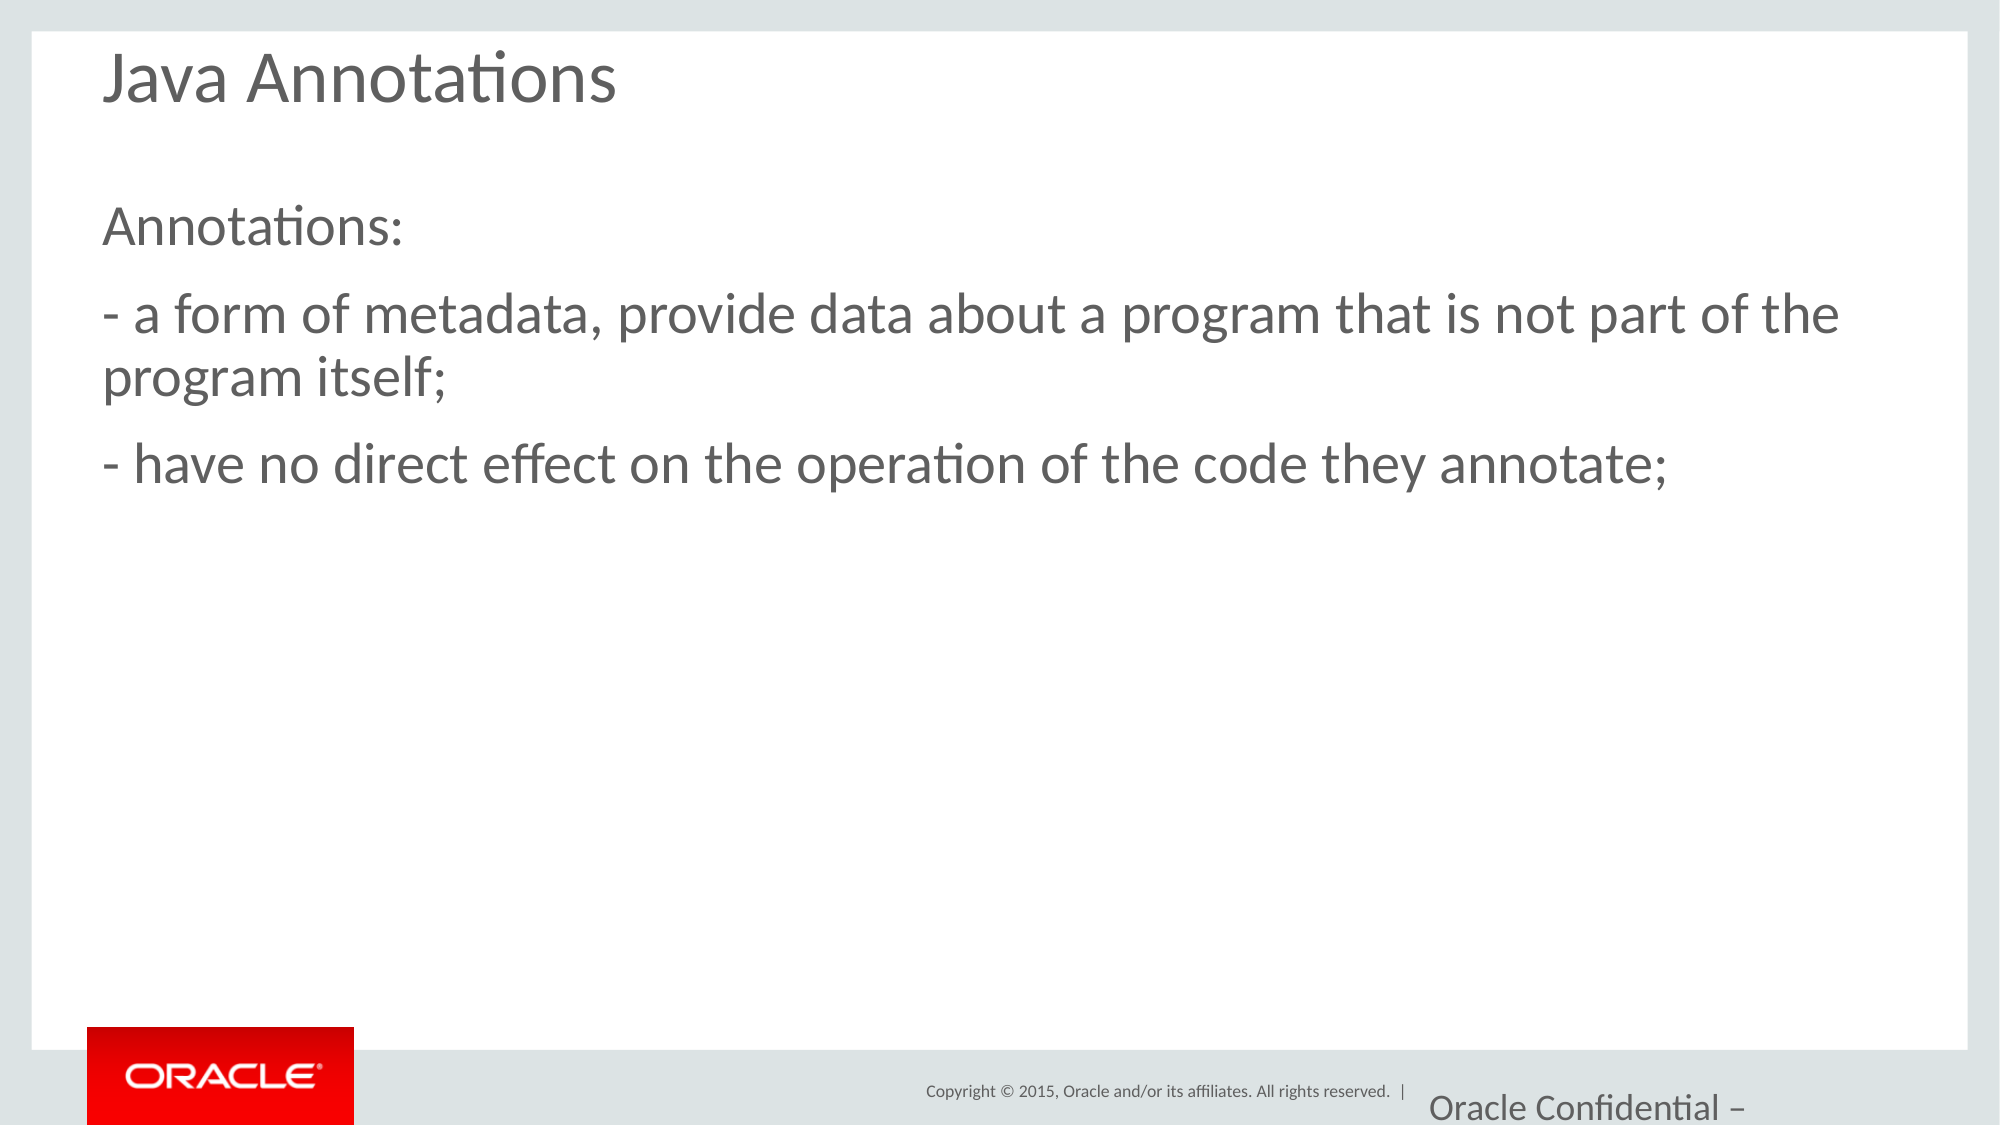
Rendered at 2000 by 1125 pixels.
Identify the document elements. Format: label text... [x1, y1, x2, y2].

picture [87, 1027, 354, 1125]
title Java Annotations [87, 37, 1913, 121]
list Annotations: - a form of metadata, provide data about a program that is not part of the program itself; - have no direct effect on the operation of the code they annotate; [87, 187, 1913, 913]
footer Oracle Confidential – Restricted [1414, 1075, 1865, 1106]
